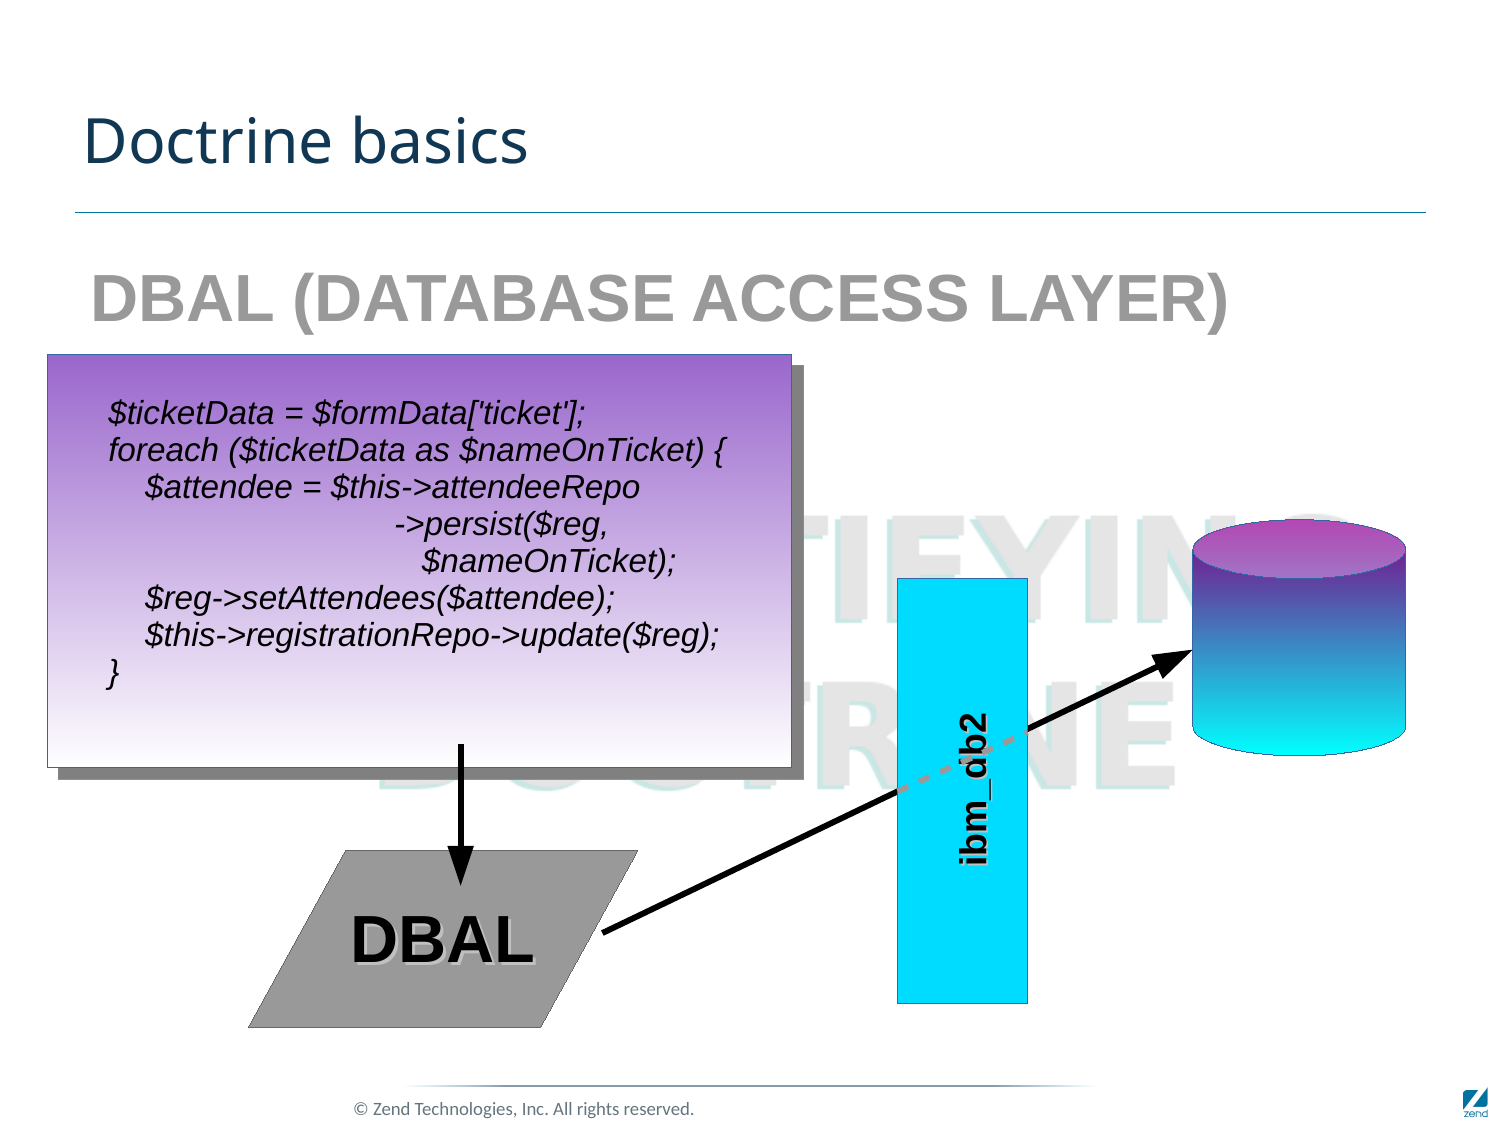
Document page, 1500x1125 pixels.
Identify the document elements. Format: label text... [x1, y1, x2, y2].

text_box [897, 578, 1028, 1004]
text_box [1192, 550, 1406, 756]
picture [464, 239, 1500, 1004]
title Doctrine basics [75, 15, 1425, 224]
picture [10, 239, 458, 1004]
text_box $ticketData = $formData['ticket']; foreach ($ticketData as $nameOnTicket) { $attendee = $this->attendeeRepo ->persist($reg, $nameOnTicket); $reg->setAttendees($attendee); $this->registrationRepo->update($reg); } [47, 354, 792, 768]
picture [1463, 1087, 1488, 1118]
text_box ibm_db2 [943, 697, 1003, 882]
text_box DBAL [248, 850, 638, 1028]
title DBal (dATABASE ACCESS LAYER) [75, 224, 1425, 365]
